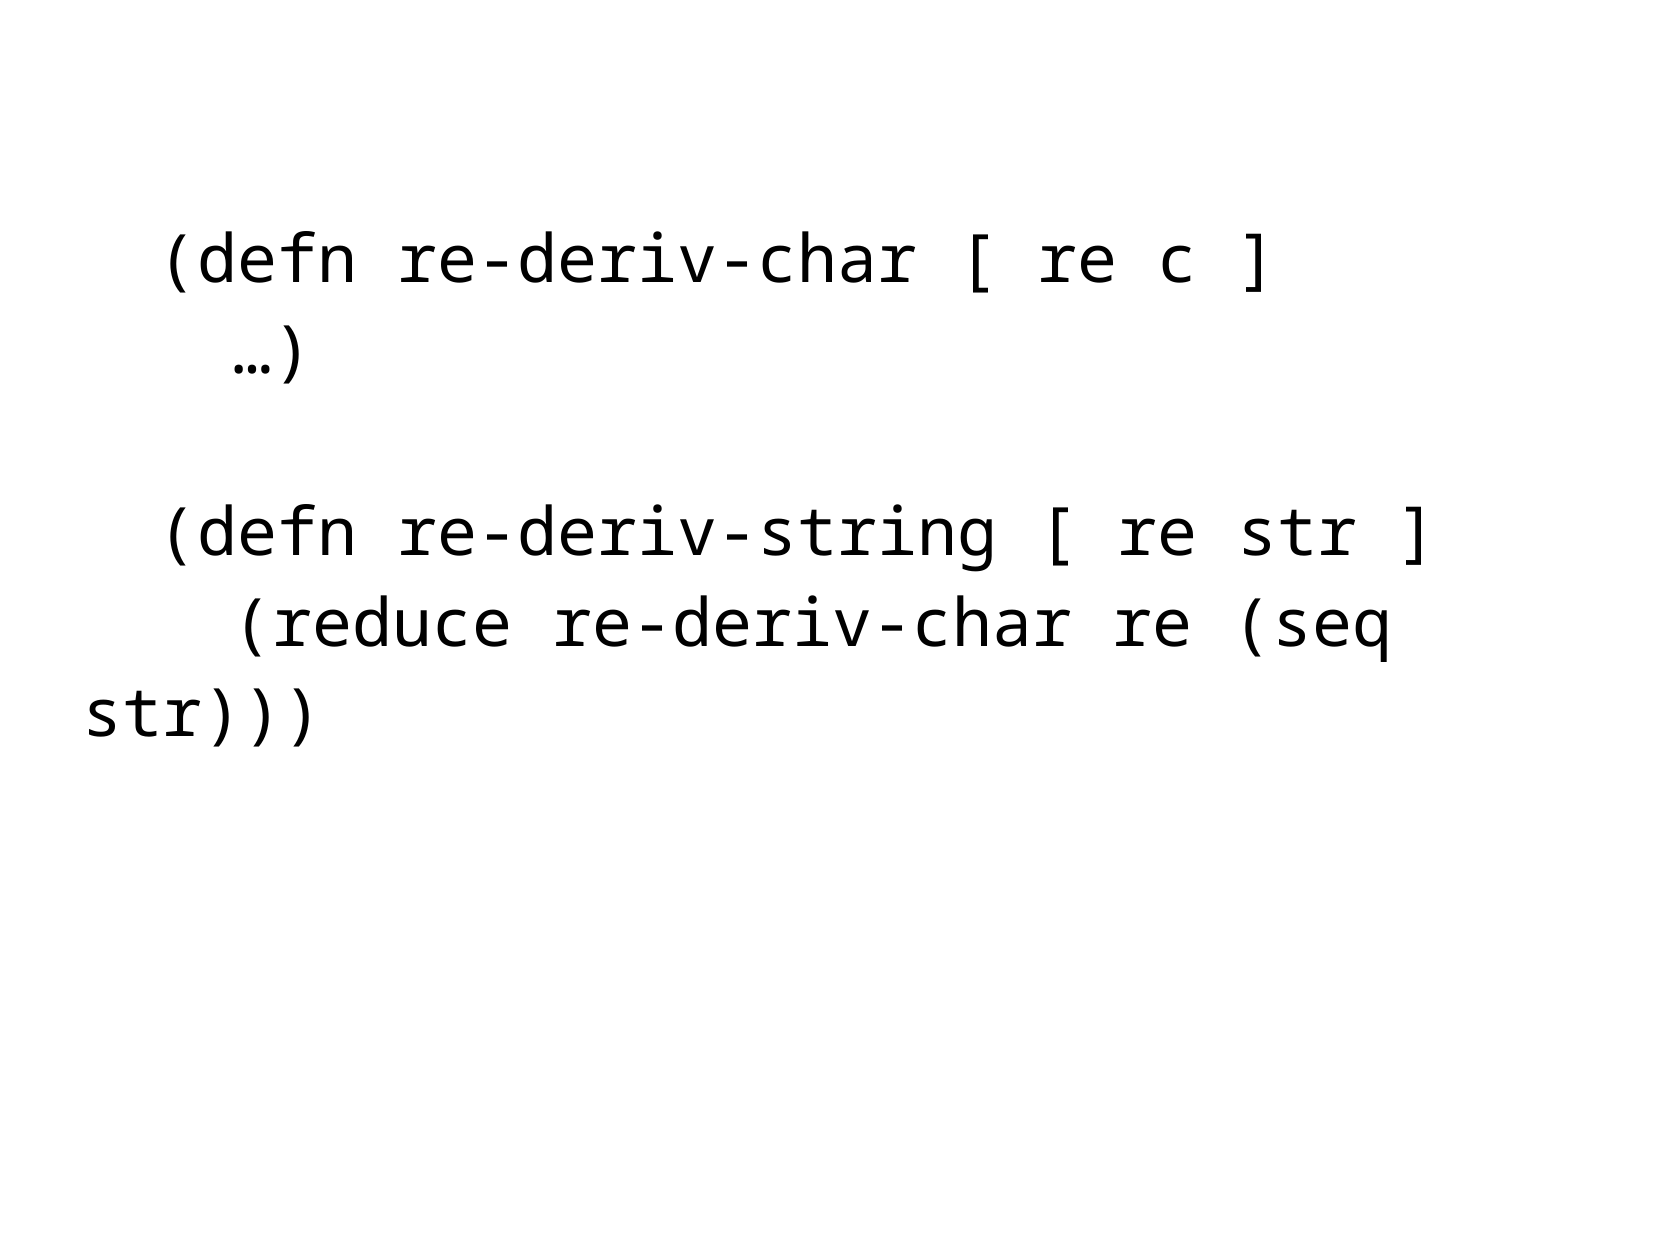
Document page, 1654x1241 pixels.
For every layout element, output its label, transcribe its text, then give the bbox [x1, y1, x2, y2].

subtitle (defn re-deriv-char [ re c ] …) (defn re-deriv-string [ re str ] (reduce re-deriv-char re (seq str))) [82, 49, 1571, 1010]
